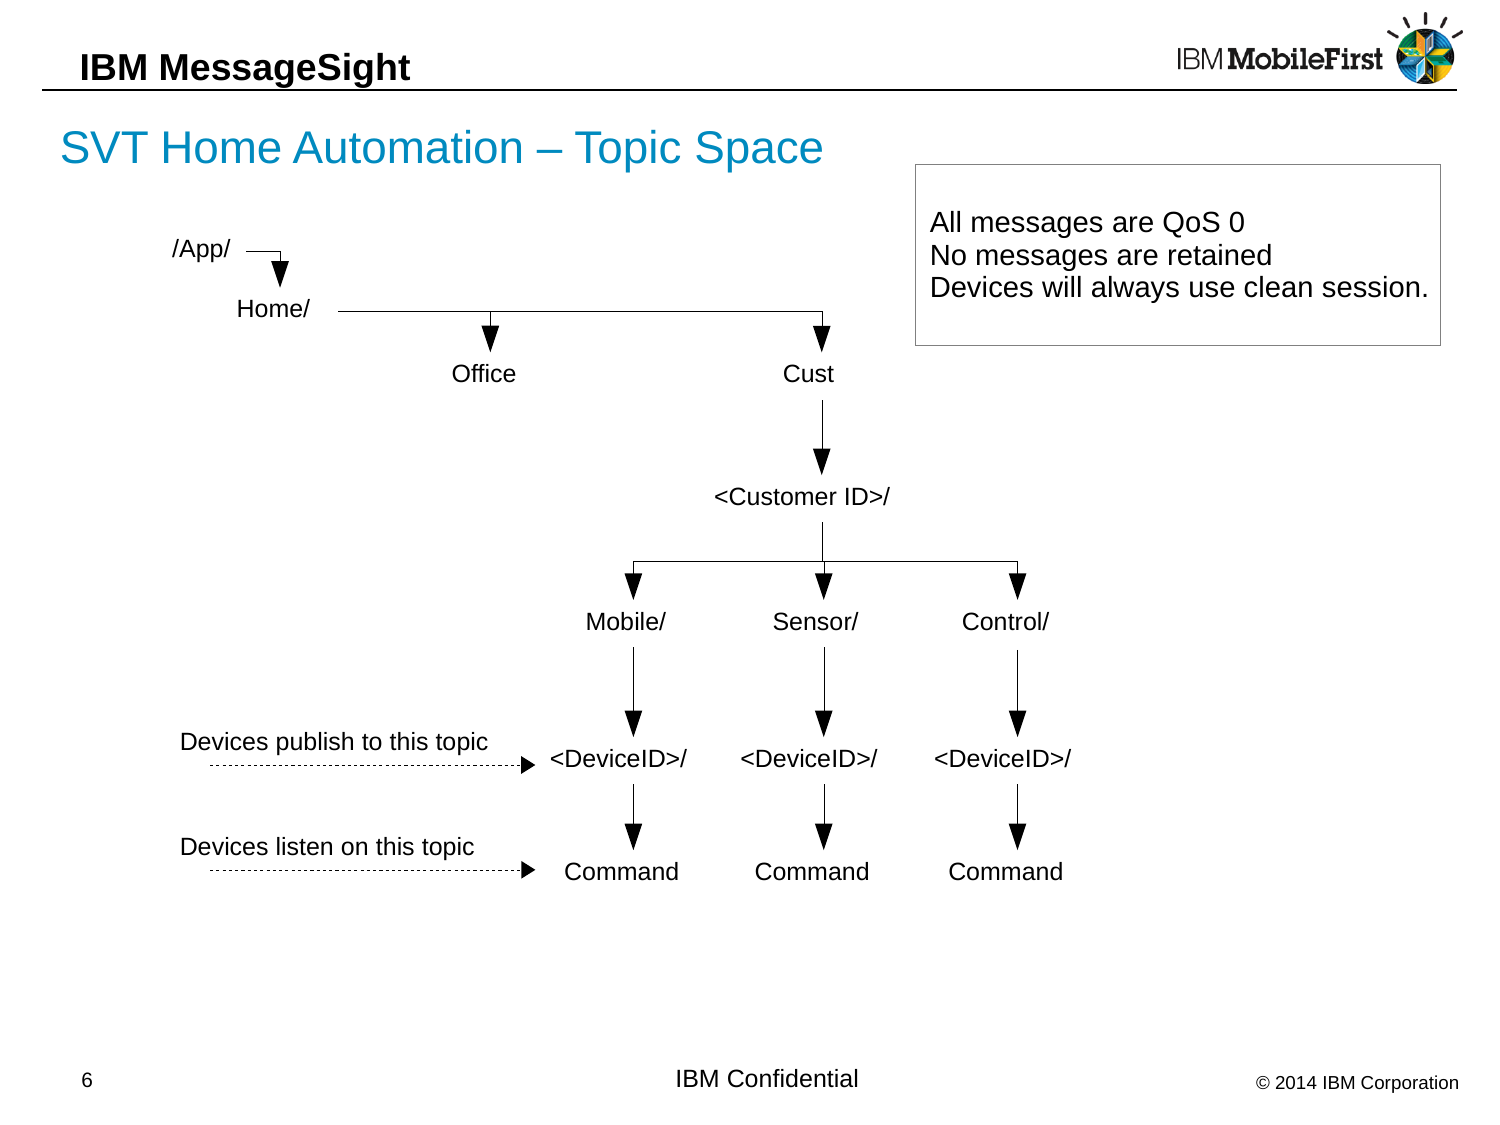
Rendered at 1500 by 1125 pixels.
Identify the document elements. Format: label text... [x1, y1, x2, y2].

text_box Control/ [947, 599, 1089, 650]
text_box SVT Home Automation – Topic Space [45, 109, 840, 181]
text_box Mobile/ [570, 599, 696, 648]
text_box Cust [768, 352, 876, 401]
text_box Command [549, 850, 718, 898]
text_box Sensor/ [757, 599, 890, 648]
text_box Command [933, 850, 1102, 898]
text_box <DeviceID>/ [919, 737, 1116, 785]
text_box Devices listen on this topic [165, 824, 526, 868]
text_box Office [436, 352, 544, 401]
text_box Home/ [221, 287, 339, 336]
text_box Command [739, 850, 908, 898]
text_box /App/ [157, 227, 247, 275]
text_box <DeviceID>/ [535, 737, 732, 785]
text_box All messages are QoS 0 No messages are retained Devices will always use clean session. [915, 164, 1441, 346]
picture [1178, 43, 1385, 77]
text_box Devices publish to this topic [165, 720, 526, 763]
text_box <DeviceID>/ [732, 737, 919, 785]
text_box <Customer ID>/ [699, 475, 945, 523]
picture [1387, 12, 1463, 84]
